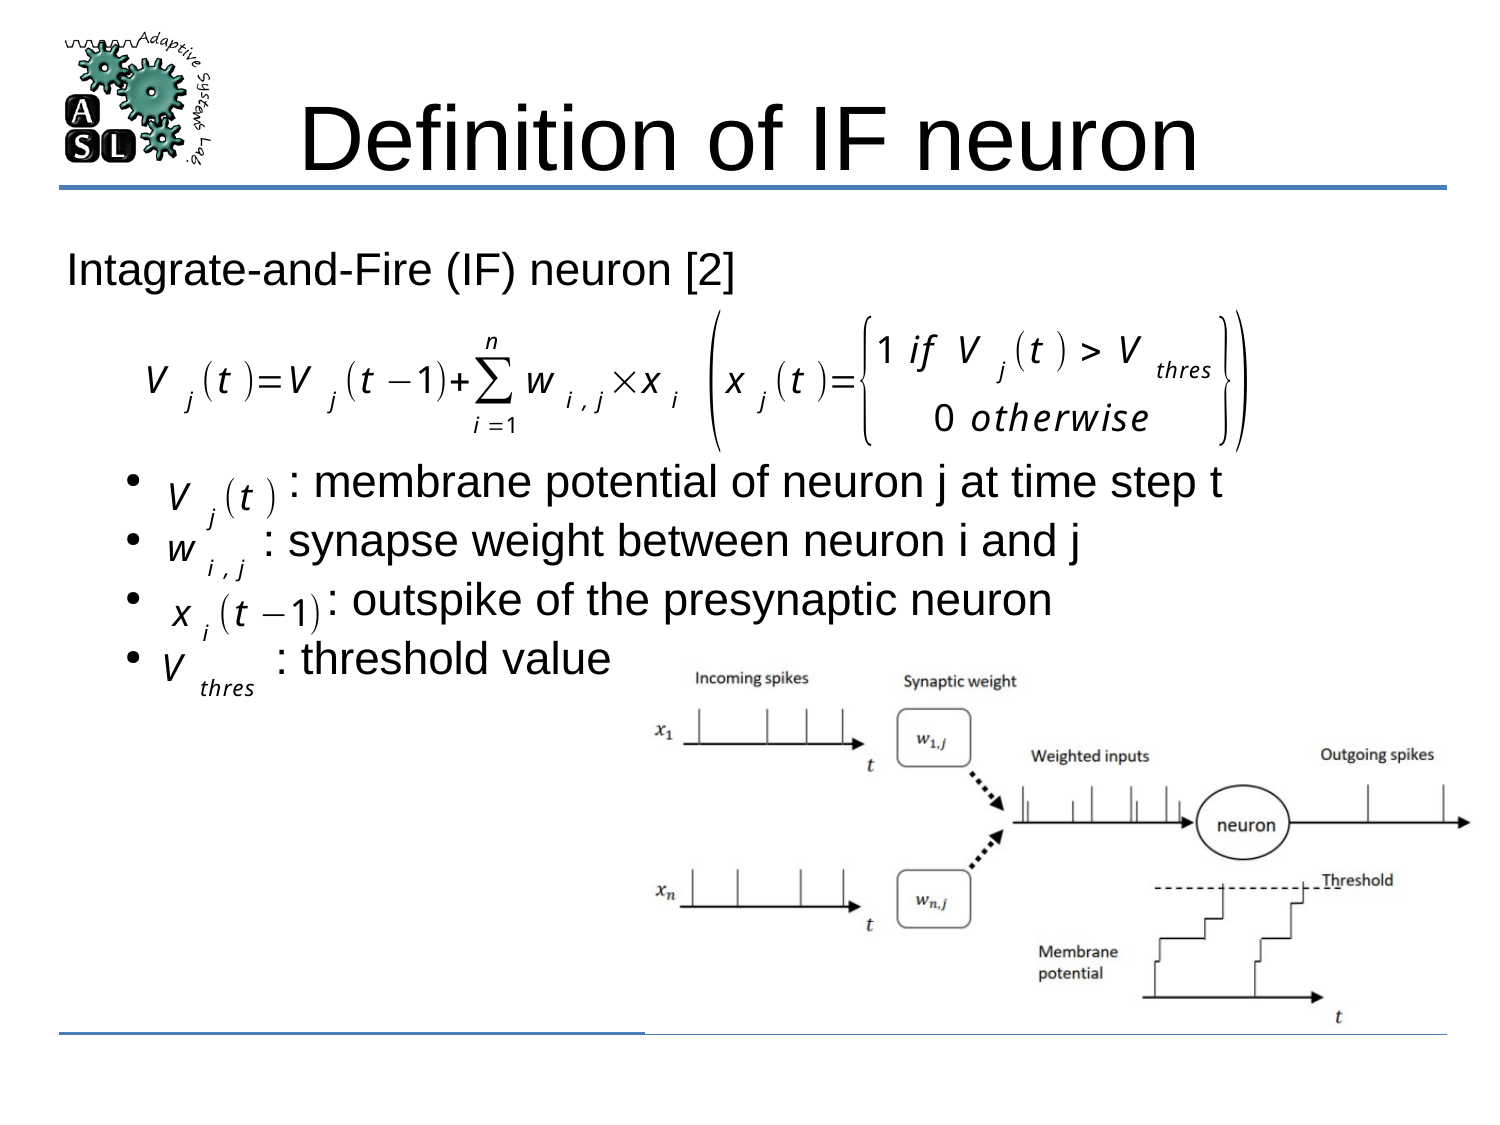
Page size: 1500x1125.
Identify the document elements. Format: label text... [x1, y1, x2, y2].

text_box Intagrate-and-Fire (IF) neuron [2] : membrane potential of neuron j at time step t : synapse weight between neuron i and j : outspike of the presynaptic neuron : threshold value [51, 236, 1424, 724]
picture [645, 649, 1482, 1034]
title Definition of IF neuron [75, 45, 1425, 233]
chart [142, 307, 1252, 455]
chart [159, 466, 322, 703]
picture [58, 30, 211, 169]
